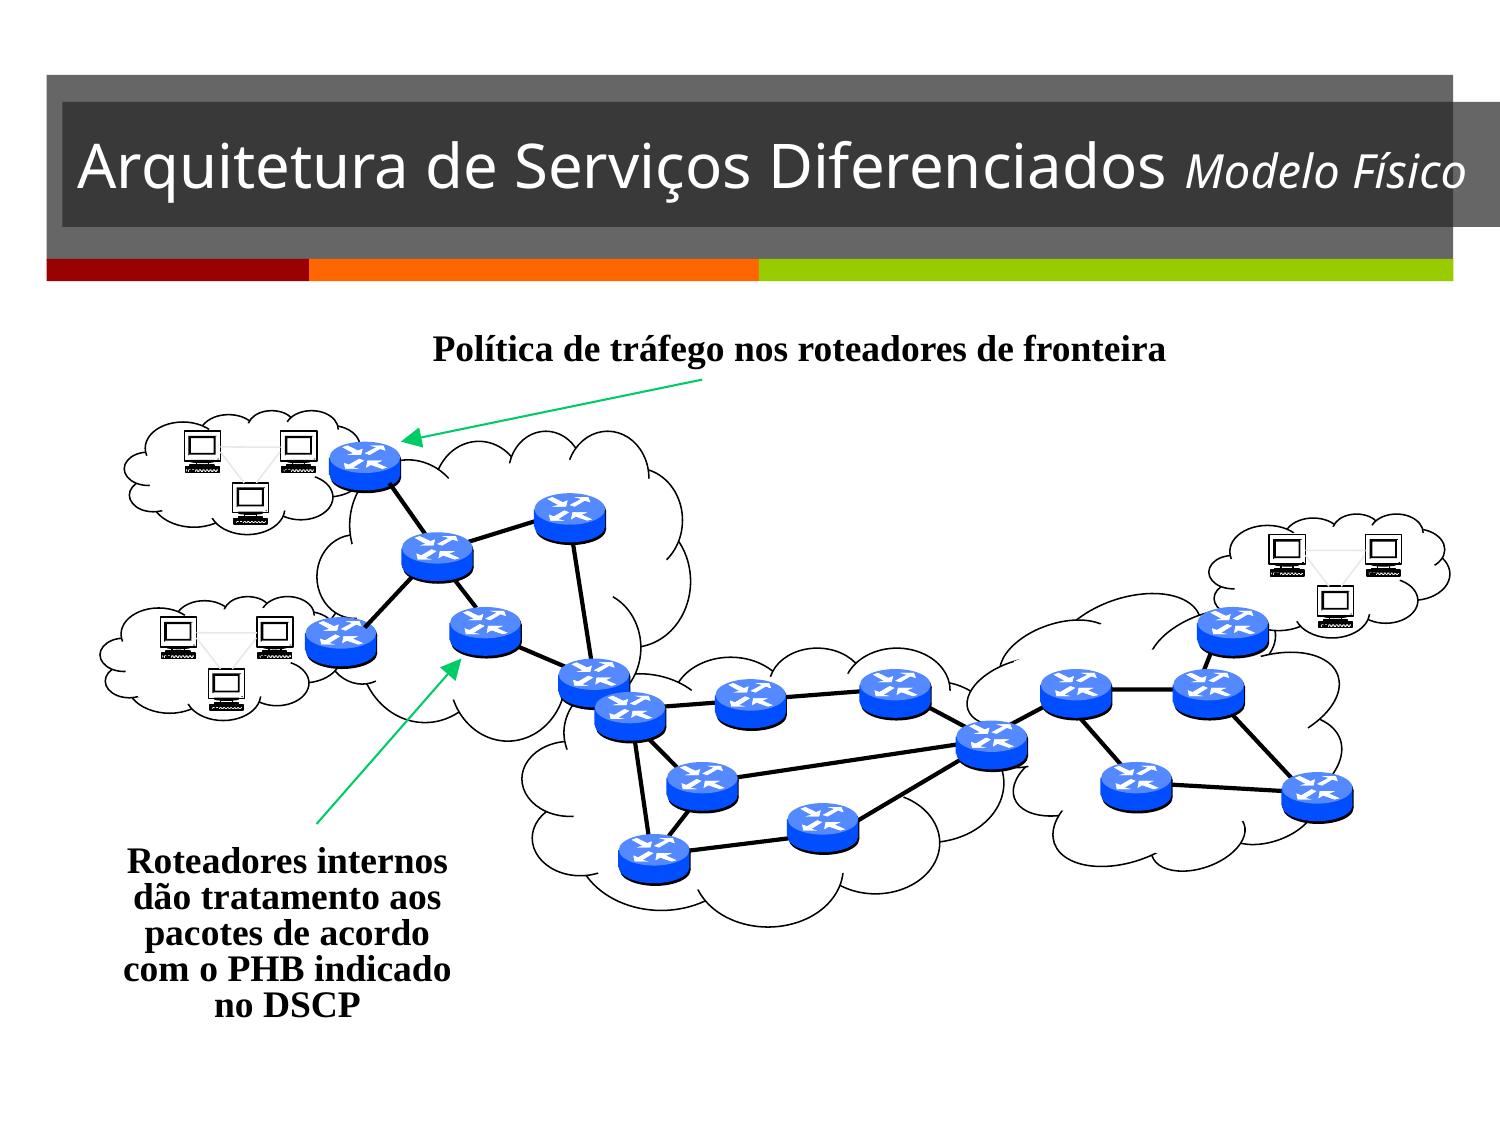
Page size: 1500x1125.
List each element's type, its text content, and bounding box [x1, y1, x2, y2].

text_box [99, 410, 1450, 928]
text_box Política de tráfego nos roteadores de fronteira [237, 324, 1363, 388]
title Arquitetura de Serviços Diferenciados Modelo Físico [62, 101, 1500, 227]
text_box Roteadores internos dão tratamento aos pacotes de acordo com o PHB indicado no DSCP [99, 837, 475, 1013]
